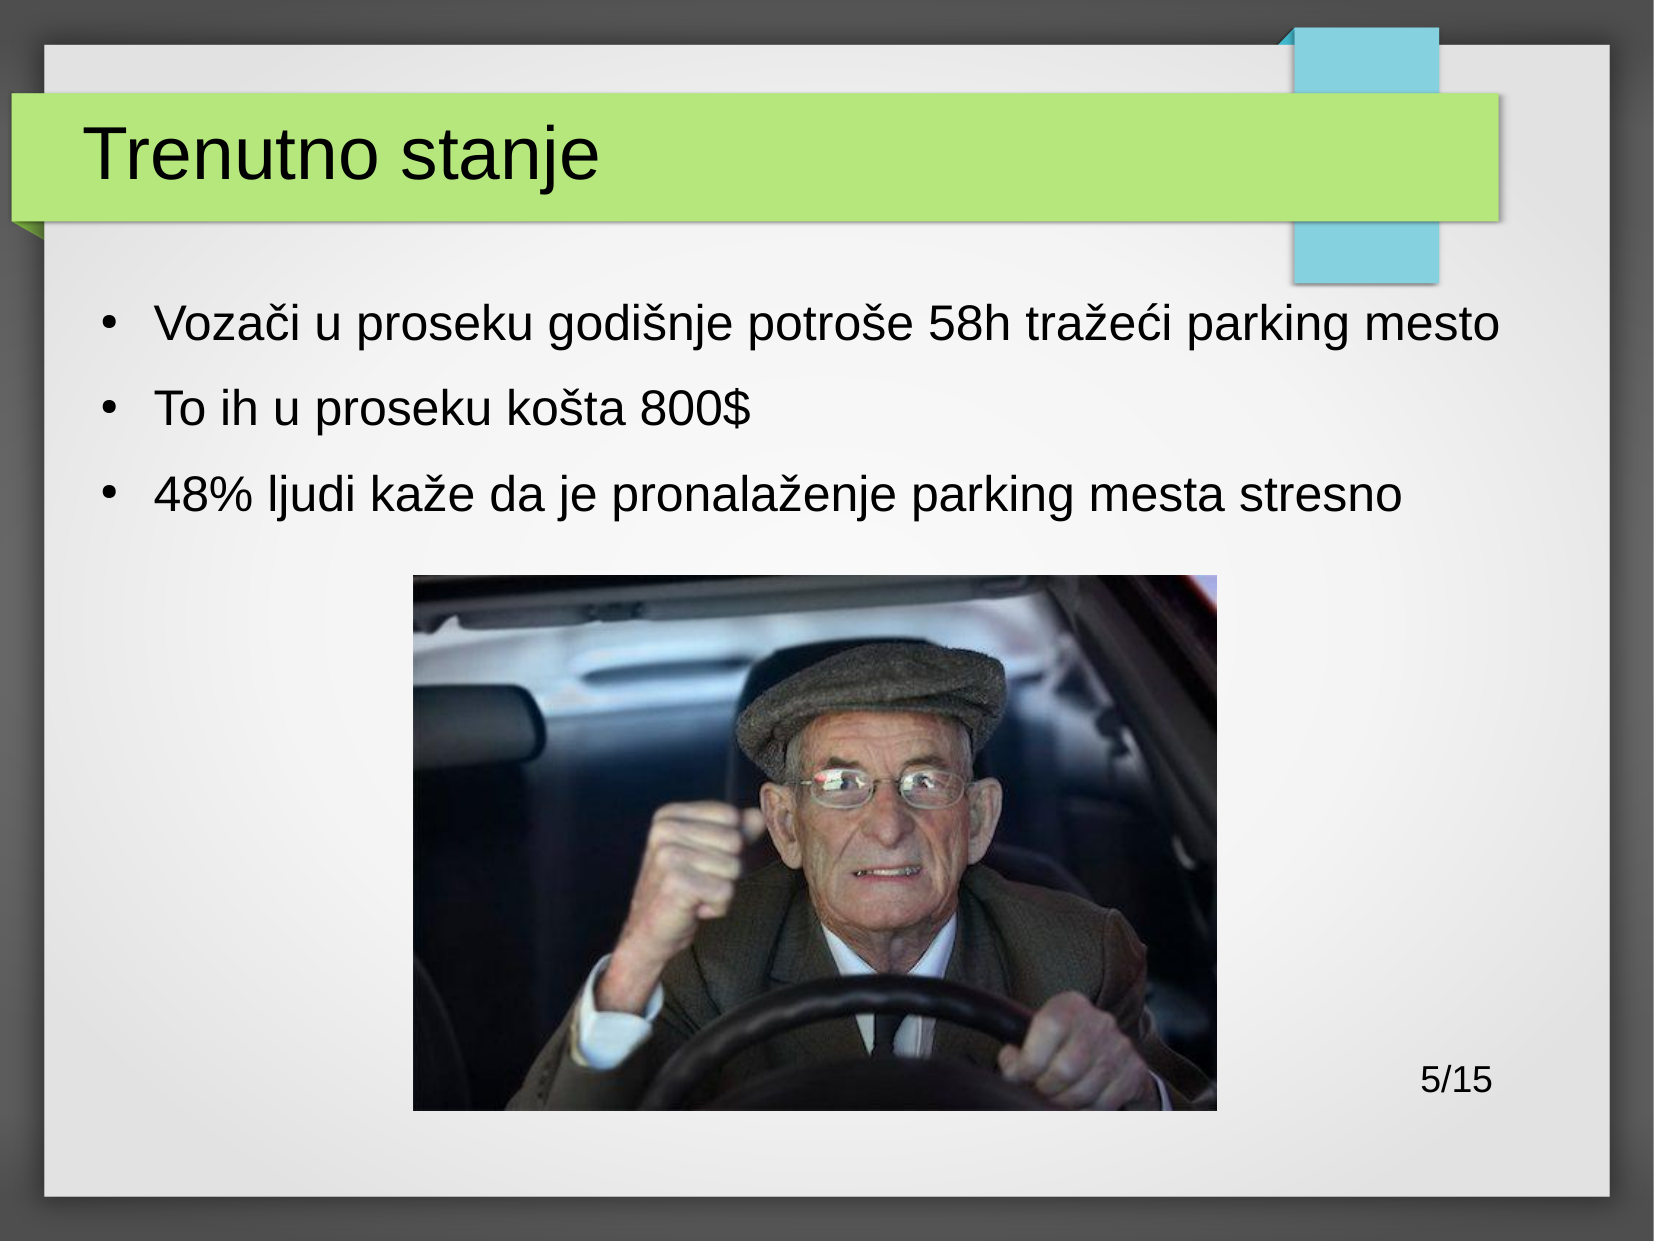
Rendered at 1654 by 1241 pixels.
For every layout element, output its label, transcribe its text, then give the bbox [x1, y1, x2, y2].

text_box 5/15 [1405, 1051, 1534, 1132]
list Vozači u proseku godišnje potroše 58h tražeći parking mesto To ih u proseku košta 800$ 48% ljudi kaže da je pronalaženje parking mesta stresno [82, 295, 1571, 639]
picture [0, 0, 1654, 1241]
title Trenutno stanje [82, 94, 1264, 213]
